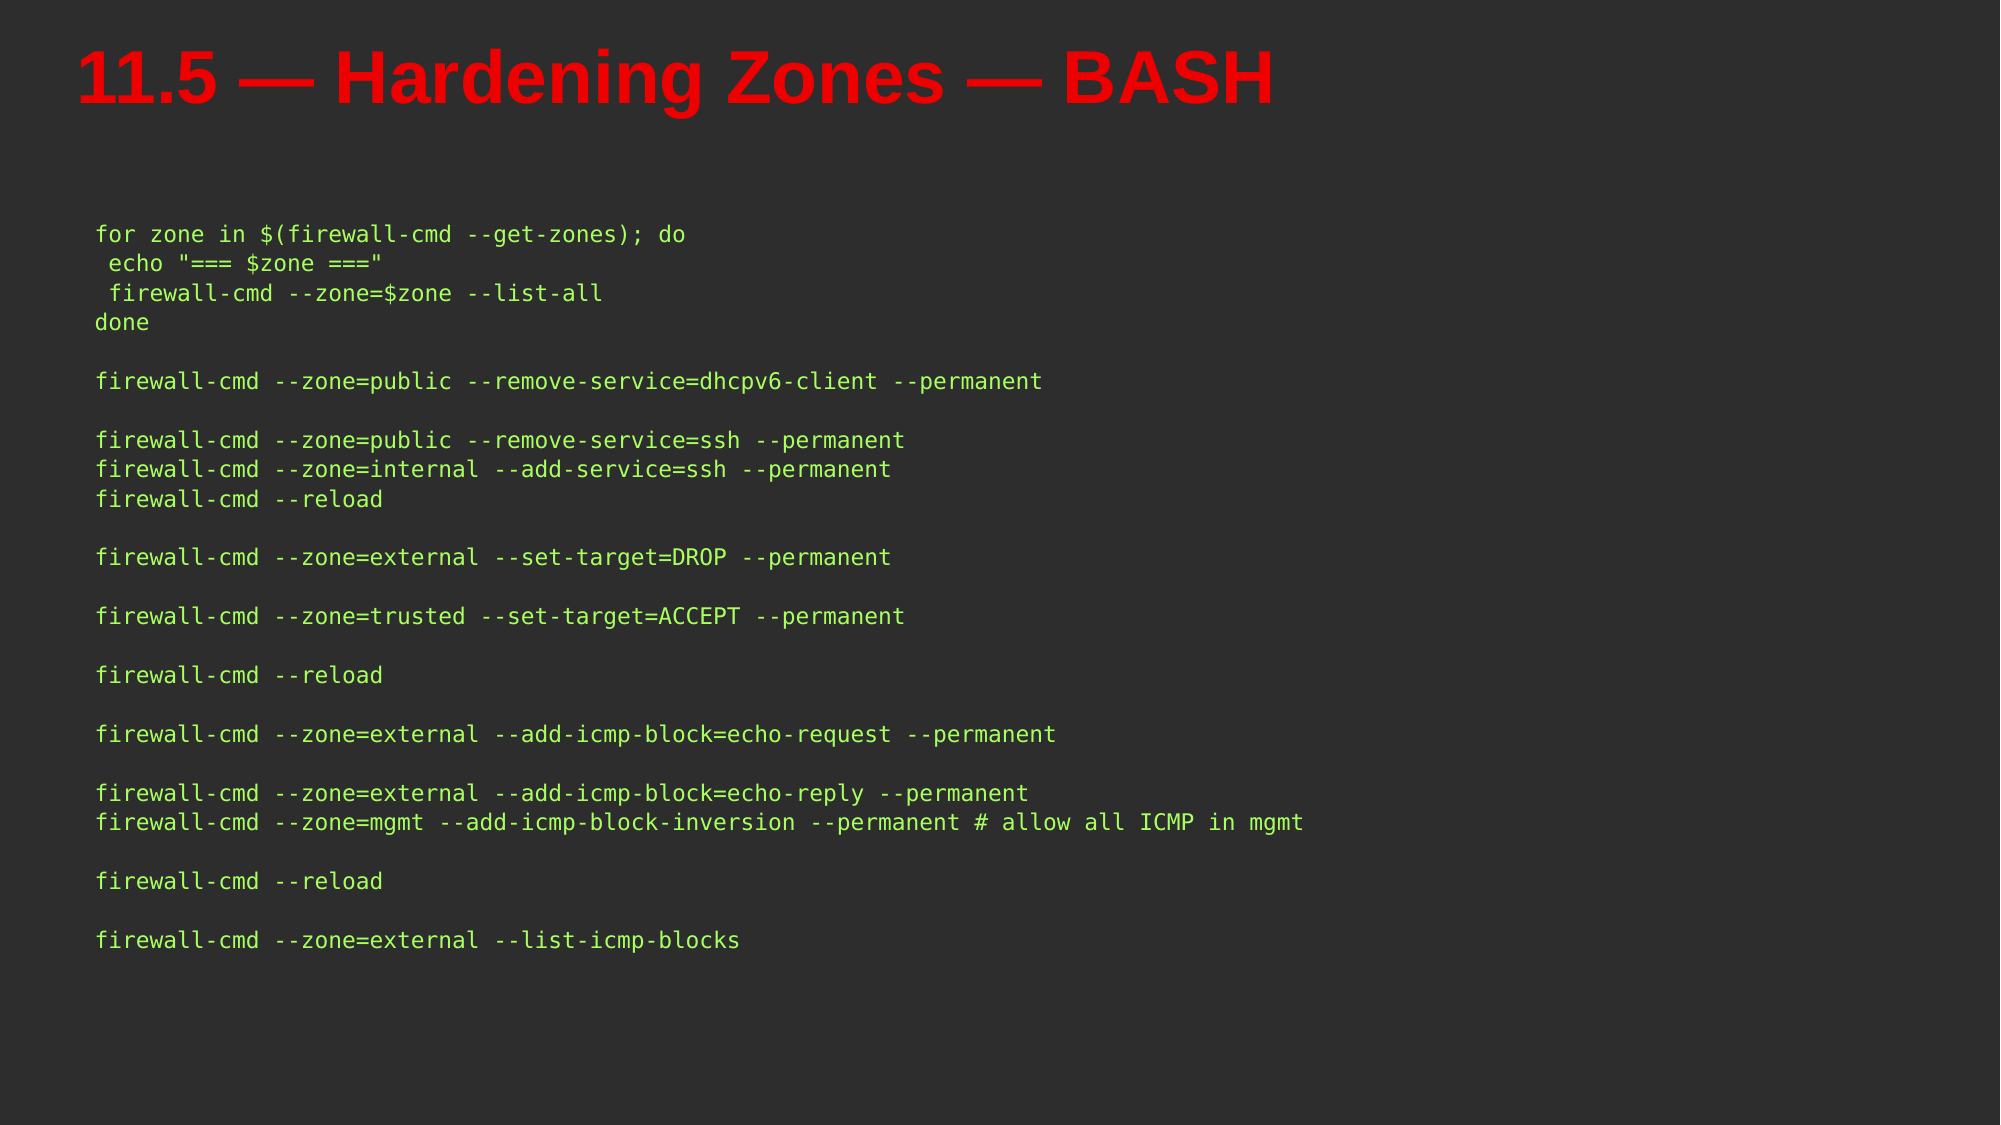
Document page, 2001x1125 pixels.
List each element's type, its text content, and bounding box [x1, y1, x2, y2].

text_box 11.5 — Hardening Zones — BASH [59, 23, 1942, 178]
text_box for zone in $(firewall-cmd --get-zones); do echo "=== $zone ===" firewall-cmd --zone=$zone --list-all done firewall-cmd --zone=public --remove-service=dhcpv6-client --permanent firewall-cmd --zone=public --remove-service=ssh --permanent firewall-cmd --zone=internal --add-service=ssh --permanent firewall-cmd --reload firewall-cmd --zone=external --set-target=DROP --permanent firewall-cmd --zone=trusted --set-target=ACCEPT --permanent firewall-cmd --reload firewall-cmd --zone=external --add-icmp-block=echo-request --permanent firewall-cmd --zone=external --add-icmp-block=echo-reply --permanent firewall-cmd --zone=mgmt --add-icmp-block-inversion --permanent # allow all ICMP in mgmt firewall-cmd --reload firewall-cmd --zone=external --list-icmp-blocks [59, 194, 1942, 1093]
